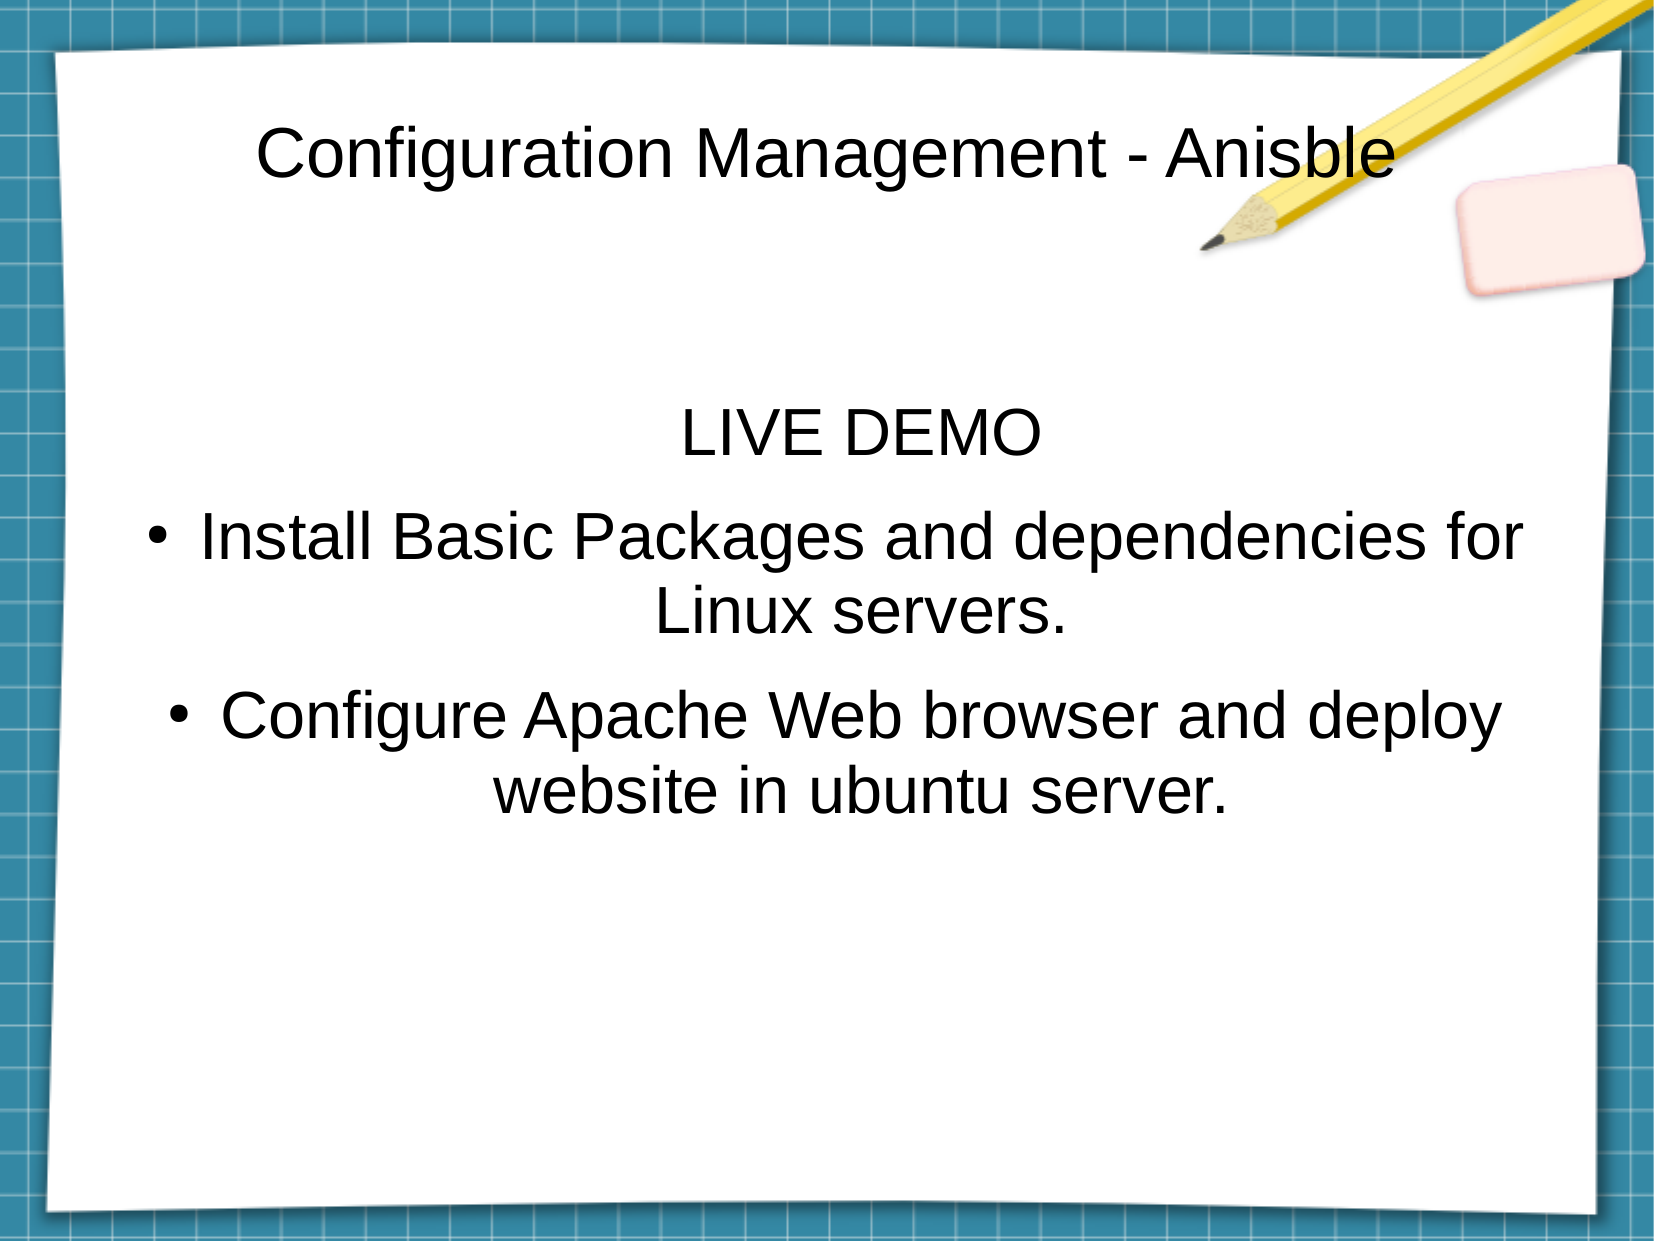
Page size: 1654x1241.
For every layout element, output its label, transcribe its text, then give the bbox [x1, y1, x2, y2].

title Configuration Management - Anisble [82, 49, 1571, 257]
picture [0, 0, 1654, 1241]
list LIVE DEMO Install Basic Packages and dependencies for Linux servers. Configure Apache Web browser and deploy website in ubuntu server. [82, 290, 1571, 1010]
